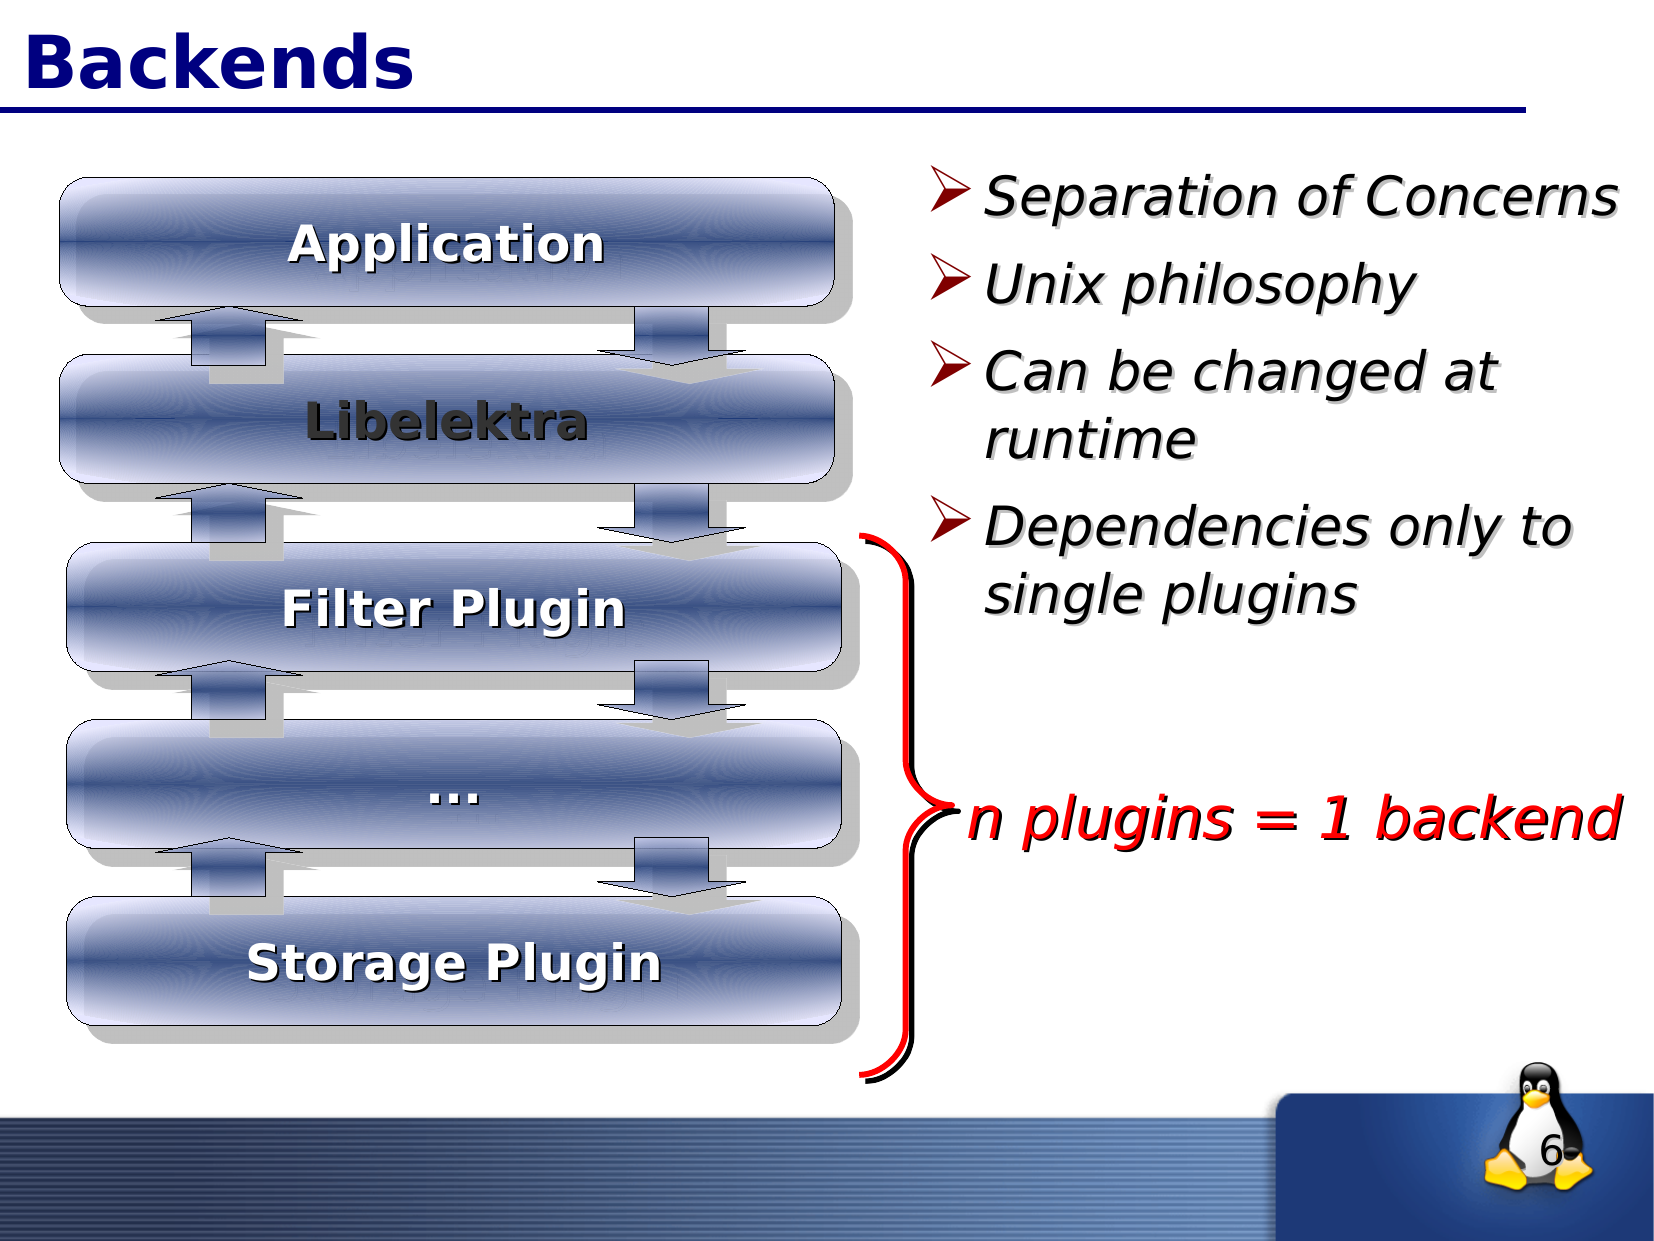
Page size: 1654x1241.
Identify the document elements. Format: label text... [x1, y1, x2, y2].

text_box Storage Plugin [66, 896, 842, 1026]
text_box <Nummer> [1312, 1122, 1565, 1178]
text_box Application [59, 177, 835, 307]
text_box [597, 660, 746, 720]
text_box Backends [22, 14, 1611, 111]
text_box ... [66, 719, 842, 849]
text_box [597, 837, 746, 897]
list Separation of Concerns Unix philosophy Can be changed at runtime Dependencies only to single plugins [910, 153, 1654, 950]
text_box [597, 306, 746, 366]
text_box [155, 306, 303, 366]
text_box Filter Plugin [66, 542, 842, 672]
picture [872, 1061, 898, 1077]
text_box [155, 660, 303, 720]
text_box [155, 483, 303, 543]
text_box [597, 483, 746, 543]
picture [0, 1061, 1654, 1241]
text_box [155, 837, 303, 897]
text_box Libelektra [59, 354, 835, 484]
